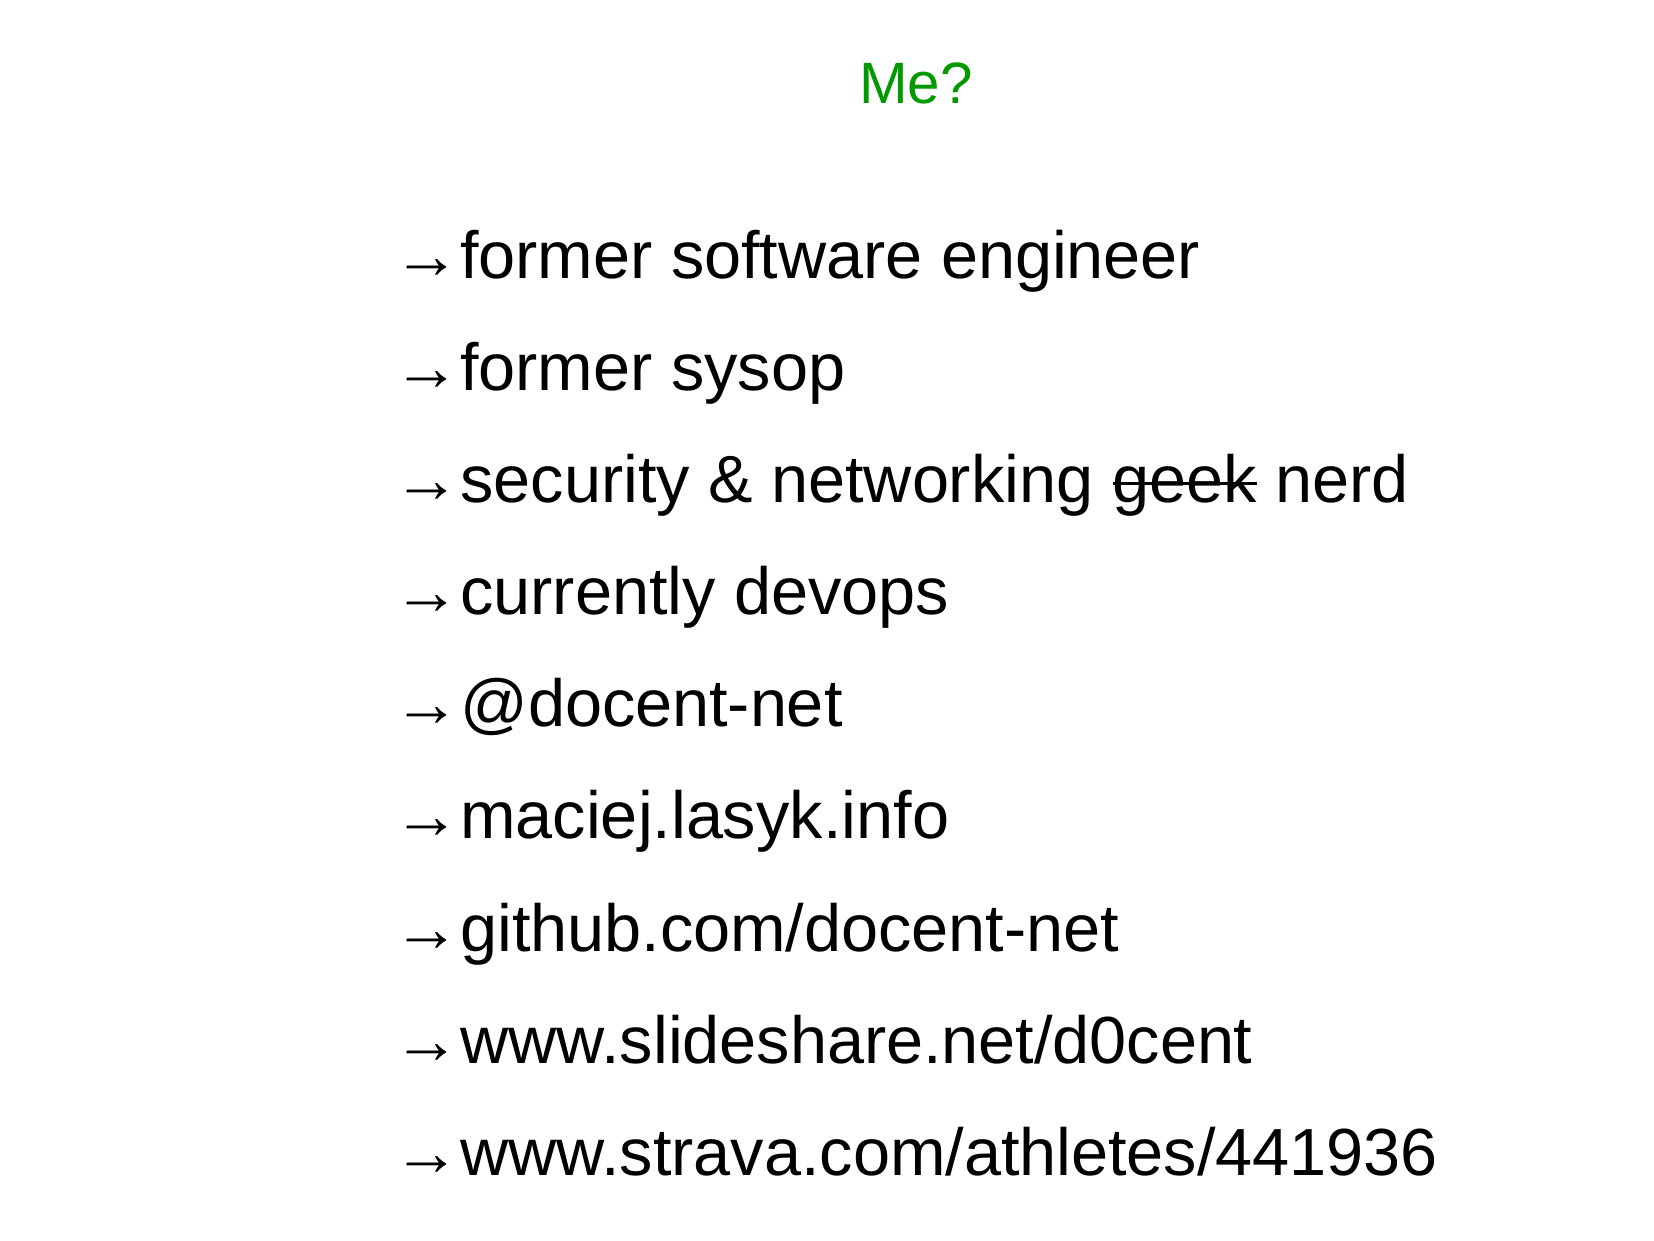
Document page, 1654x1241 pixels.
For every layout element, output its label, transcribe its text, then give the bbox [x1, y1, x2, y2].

text_box Me? →former software engineer →former sysop →security & networking geek nerd →currently devops →@docent-net →maciej.lasyk.info →github.com/docent-net →www.slideshare.net/d0cent →www.strava.com/athletes/441936 [378, 42, 1457, 1198]
